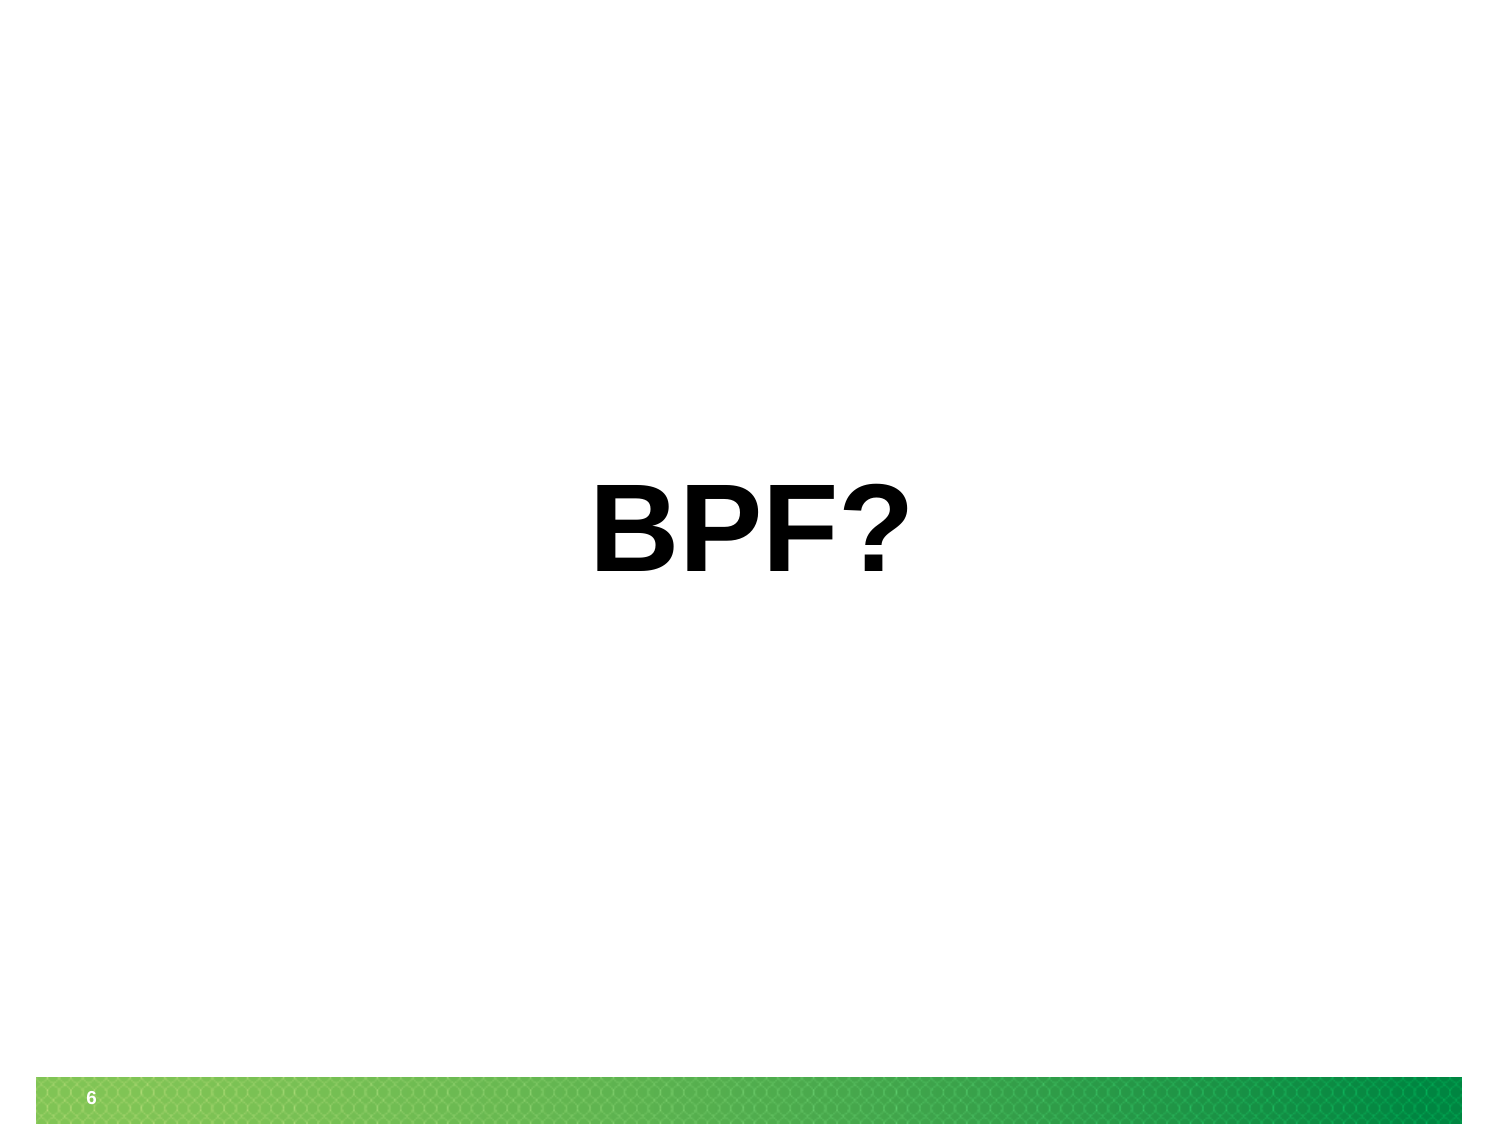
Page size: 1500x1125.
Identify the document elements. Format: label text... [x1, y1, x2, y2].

picture [36, 1077, 1462, 1124]
title BPF? [589, 373, 958, 683]
